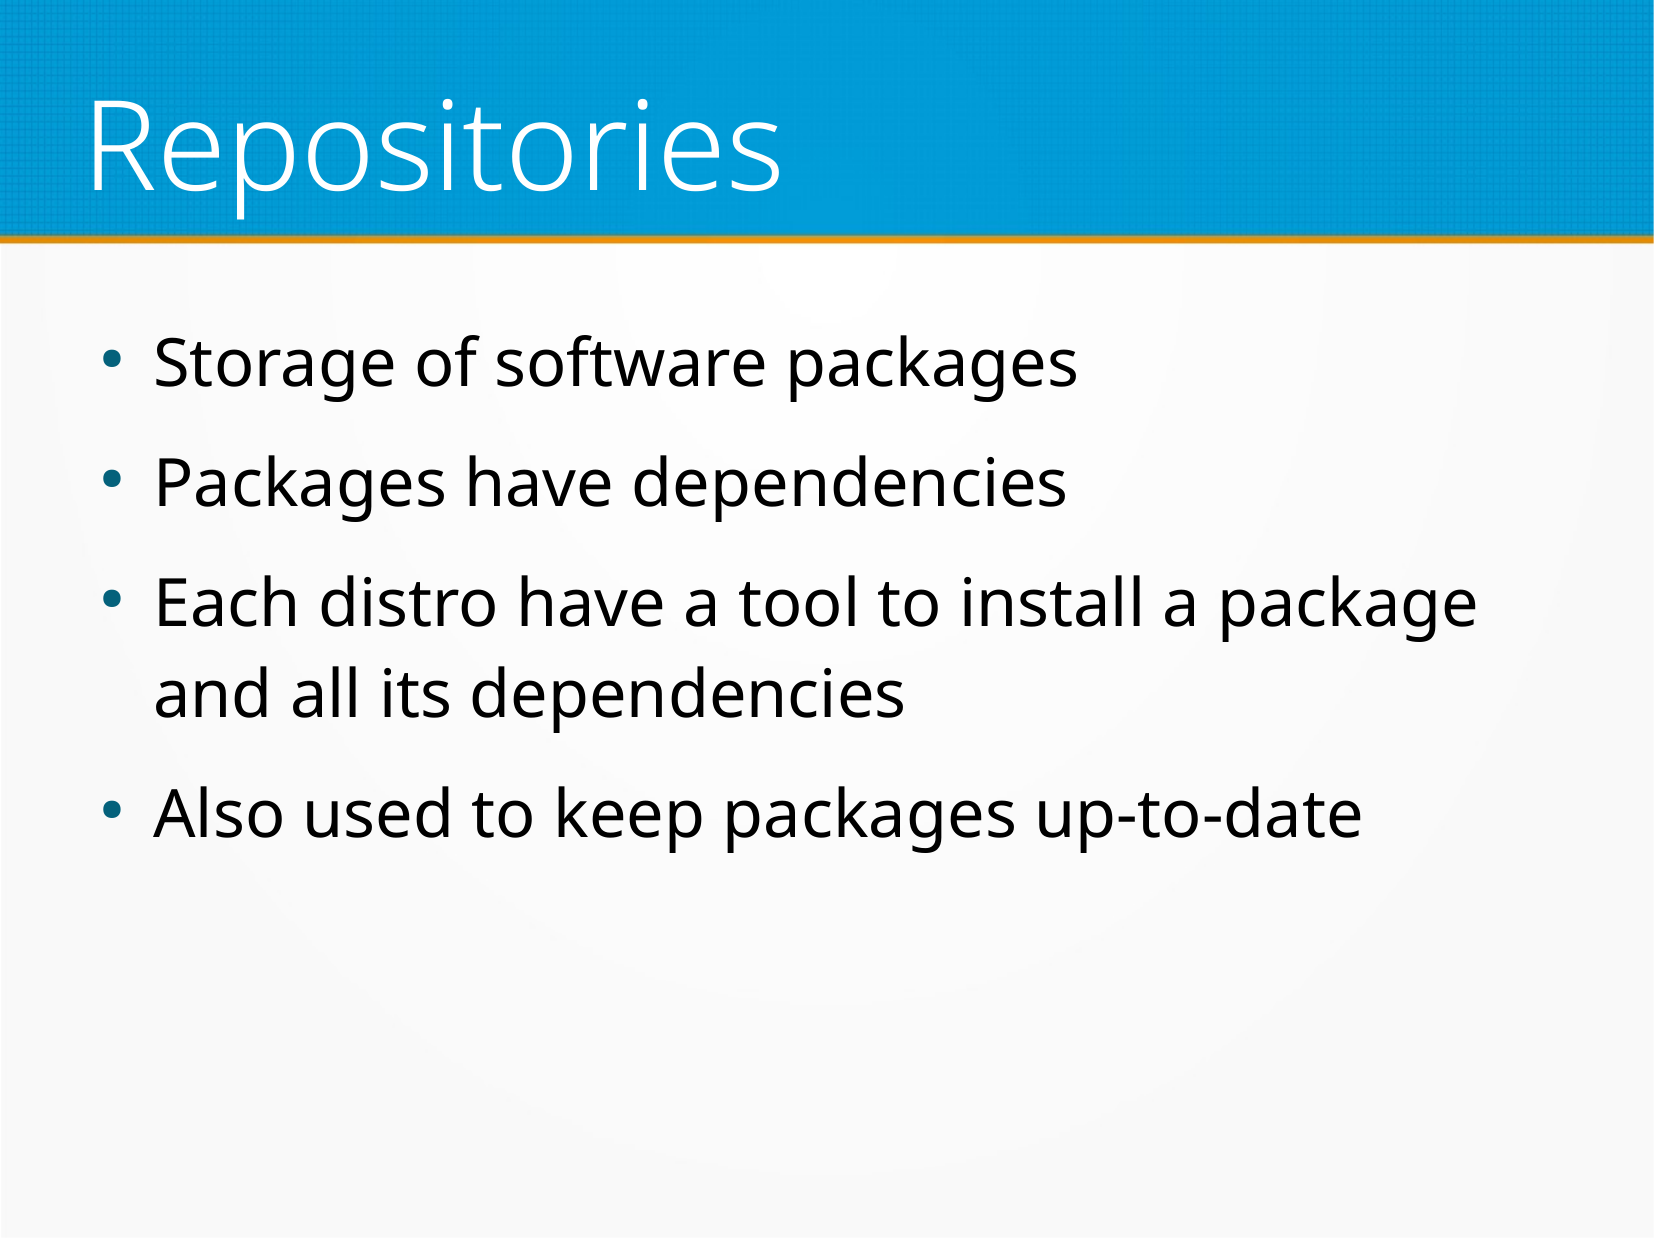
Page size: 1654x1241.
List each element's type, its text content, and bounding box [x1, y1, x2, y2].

title Repositories [82, 19, 1571, 227]
list Storage of software packages Packages have dependencies Each distro have a tool to install a package and all its dependencies Also used to keep packages up-to-date [82, 315, 1563, 1081]
picture [0, 233, 1654, 1241]
